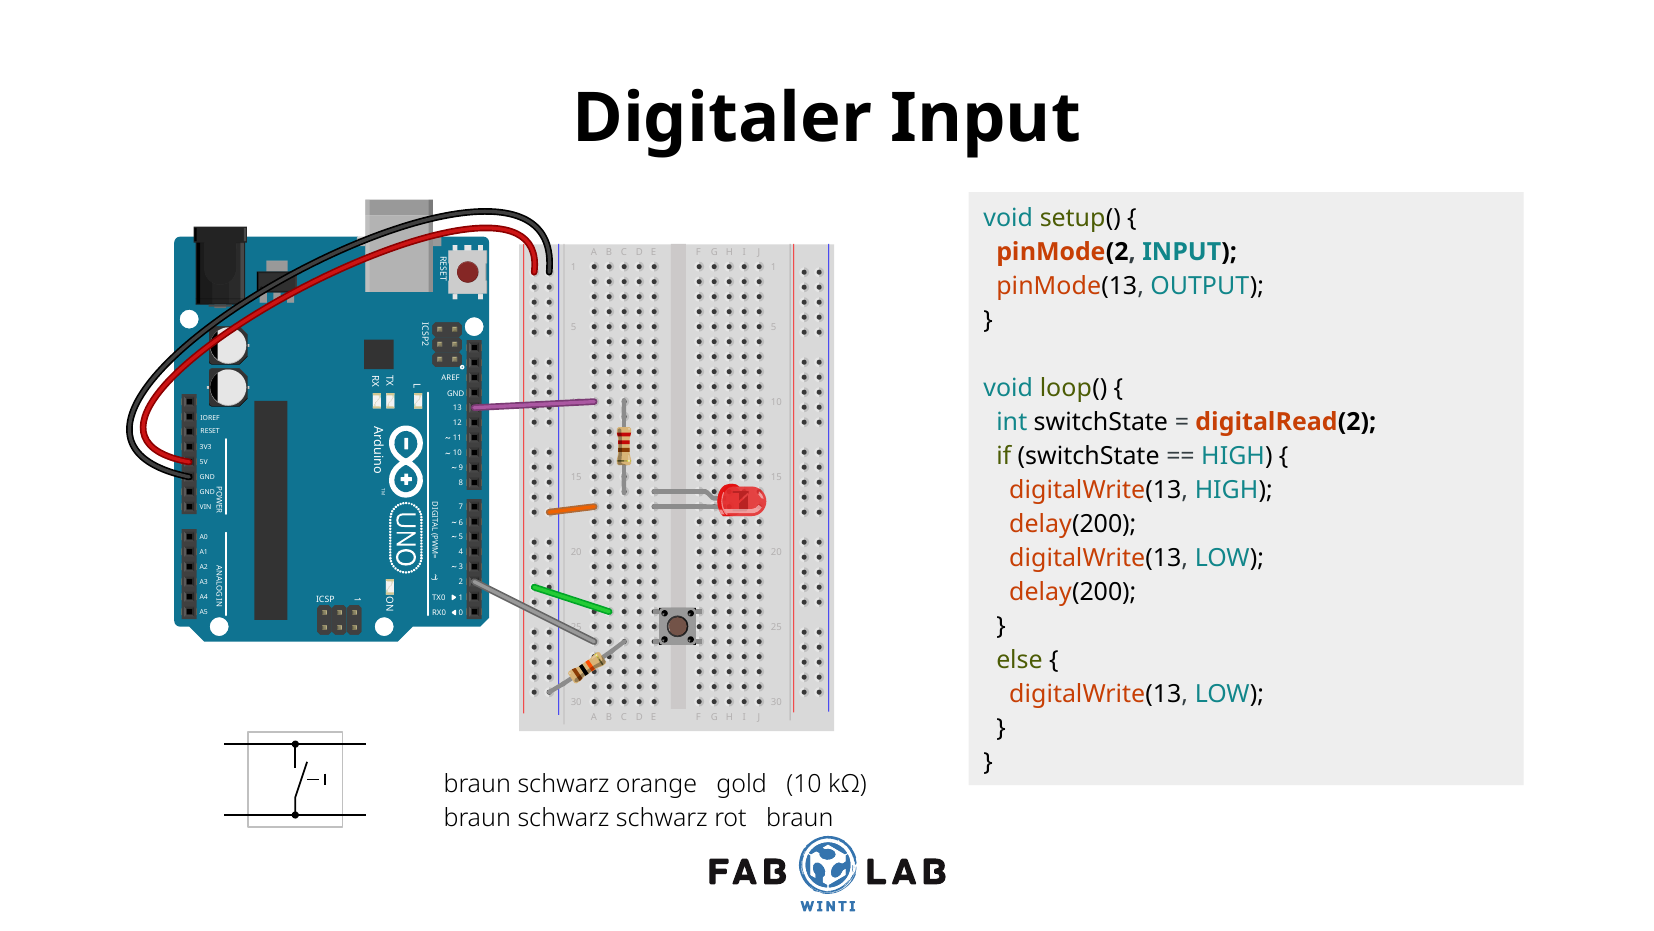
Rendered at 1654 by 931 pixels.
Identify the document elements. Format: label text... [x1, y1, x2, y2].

title Digitaler Input [82, 37, 1571, 193]
text_box braun schwarz orange gold (10 kΩ) braun schwarz schwarz rot braun [428, 758, 847, 833]
text_box [291, 811, 299, 819]
picture [118, 198, 835, 732]
text_box void setup() { pinMode(2, INPUT); pinMode(13, OUTPUT); } void loop() { int switchState = digitalRead(2); if (switchState == HIGH) { digitalWrite(13, HIGH); delay(200); digitalWrite(13, LOW); delay(200); } else { digitalWrite(13, LOW); } } [968, 192, 1524, 739]
text_box [291, 740, 299, 748]
